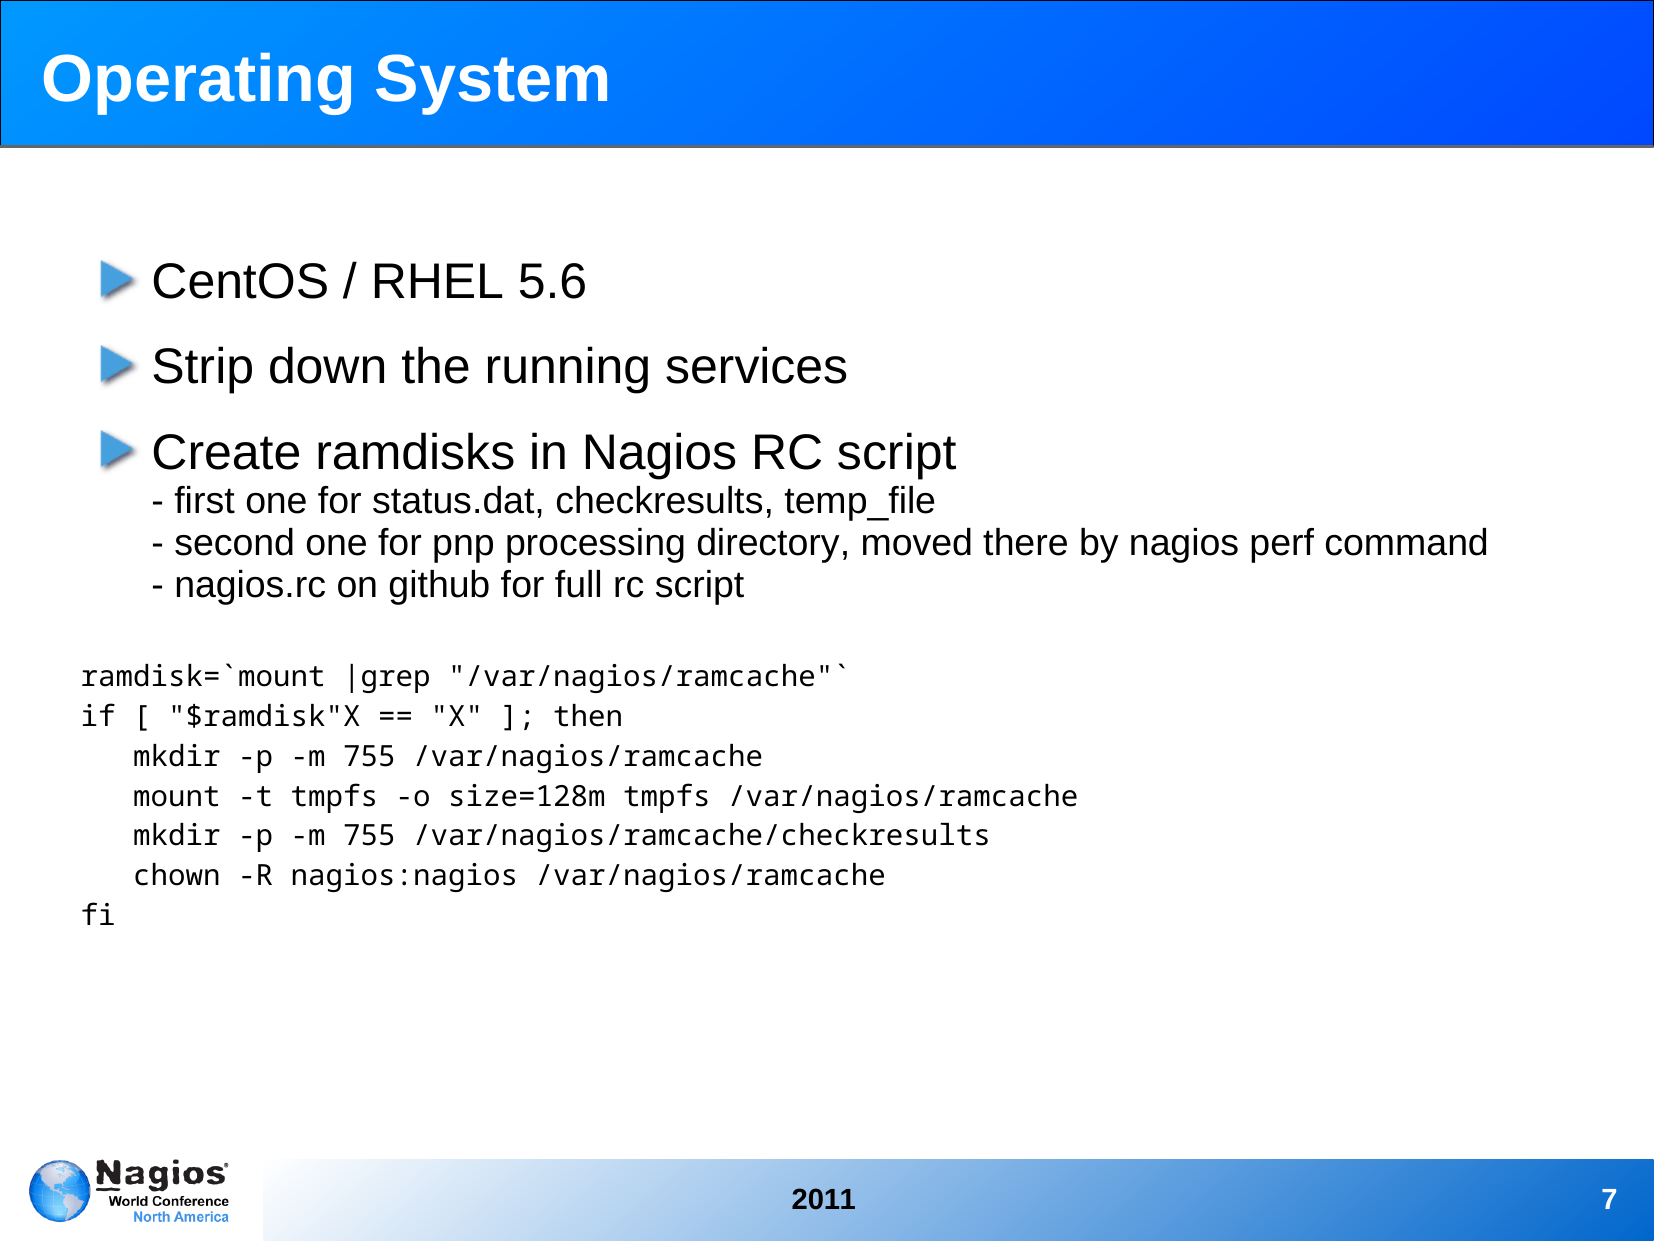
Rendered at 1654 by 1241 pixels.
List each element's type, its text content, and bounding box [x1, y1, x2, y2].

title Operating System [41, 29, 1248, 127]
list CentOS / RHEL 5.6 Strip down the running services Create ramdisks in Nagios RC script - first one for status.dat, checkresults, temp_file - second one for pnp processing directory, moved there by nagios perf command - nagios.rc on github for full rc script ramdisk=`mount |grep "/var/nagios/ramcache"` if [ "$ramdisk"X == "X" ]; then mkdir -p -m 755 /var/nagios/ramcache mount -t tmpfs -o size=128m tmpfs /var/nagios/ramcache mkdir -p -m 755 /var/nagios/ramcache/checkresults chown -R nagios:nagios /var/nagios/ramcache fi [80, 253, 1608, 1072]
picture [29, 1159, 229, 1235]
